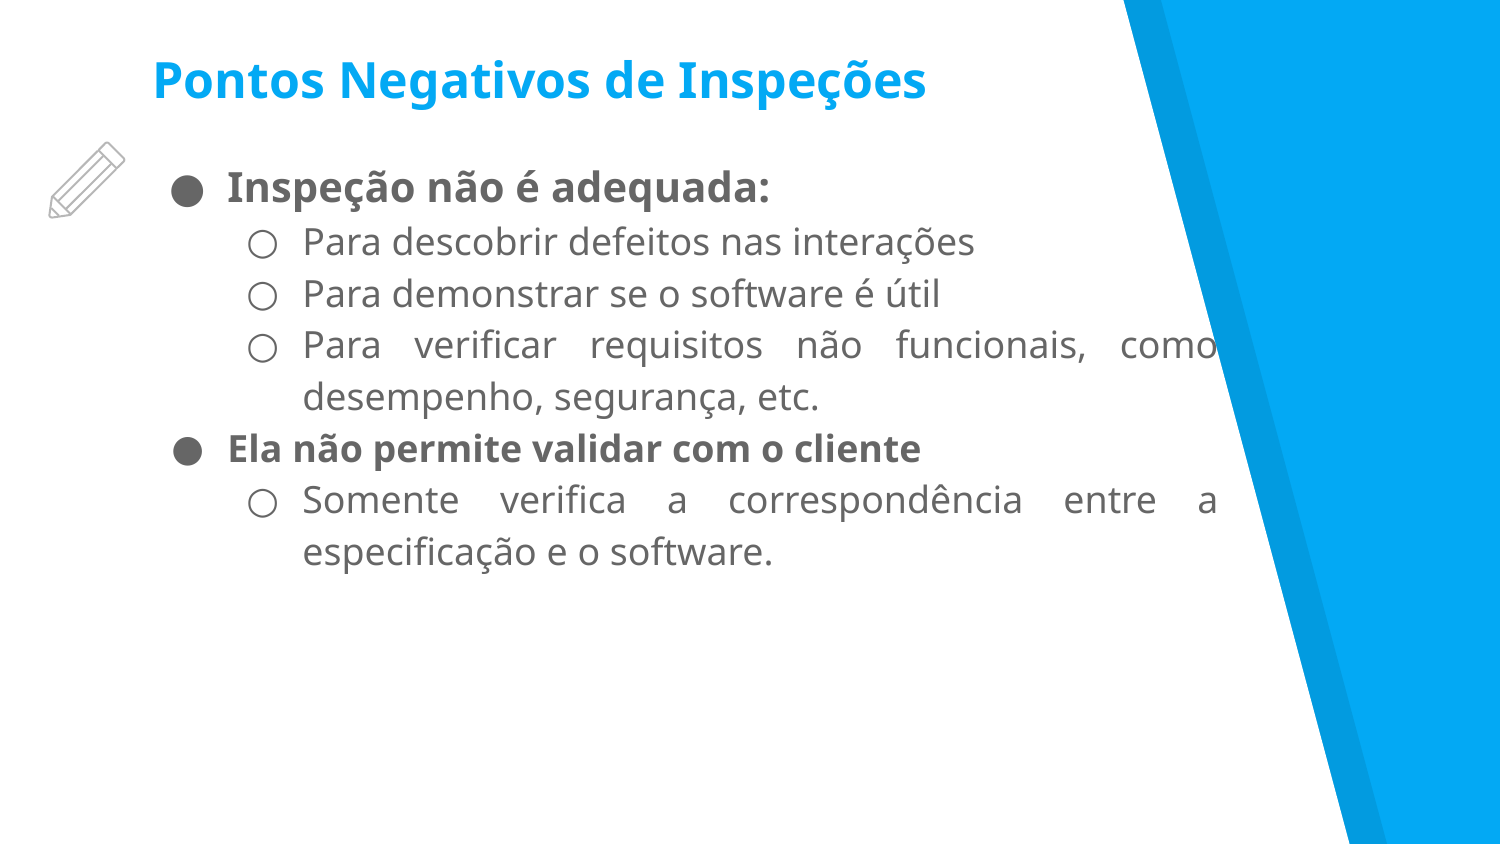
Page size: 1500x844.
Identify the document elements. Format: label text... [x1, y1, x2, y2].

text_box Inspeção não é adequada: Para descobrir defeitos nas interações Para demonstrar se o software é útil Para verificar requisitos não funcionais, como desempenho, segurança, etc. Ela não permite validar com o cliente Somente verifica a correspondência entre a especificação e o software. [137, 138, 1234, 706]
text_box Pontos Negativos de Inspeções [137, 43, 1011, 124]
